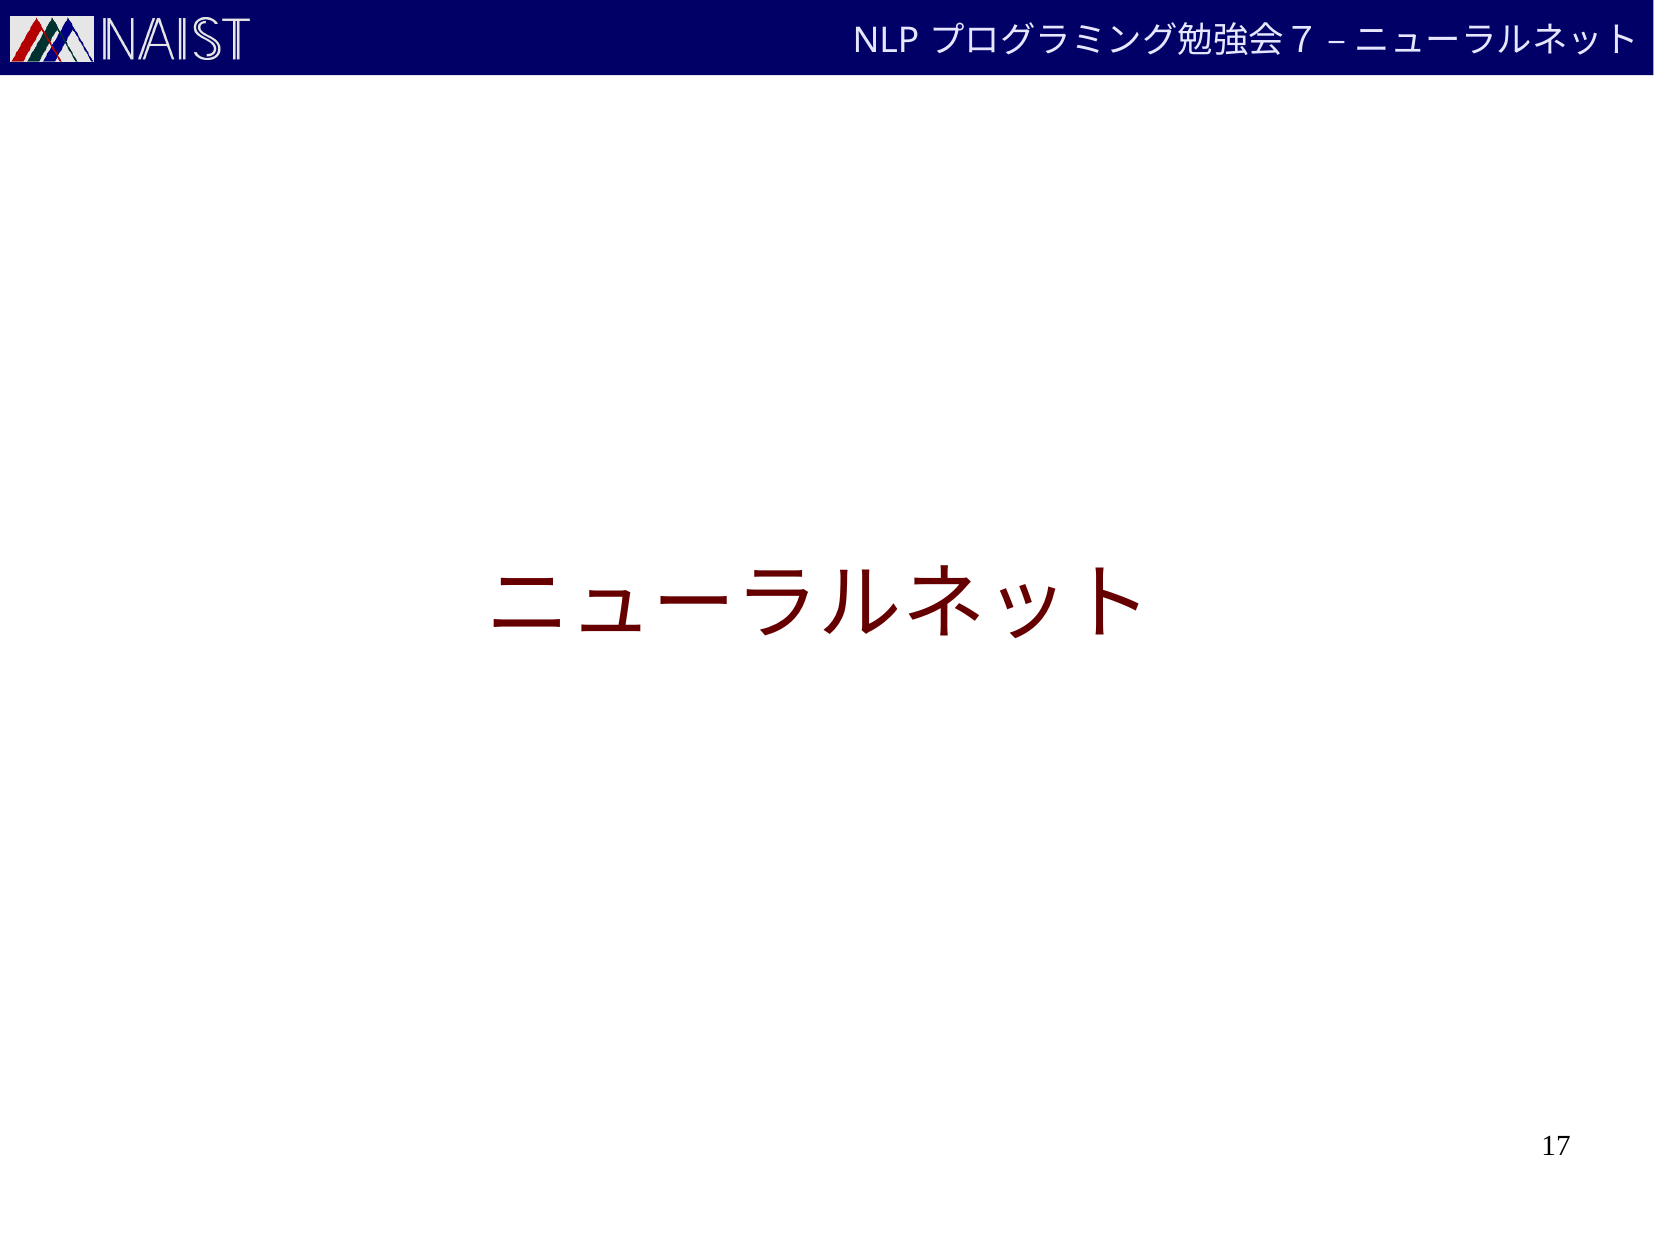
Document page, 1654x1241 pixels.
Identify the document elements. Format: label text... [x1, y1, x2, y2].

title ニューラルネット [75, 500, 1564, 692]
picture [102, 17, 251, 60]
picture [10, 16, 94, 62]
